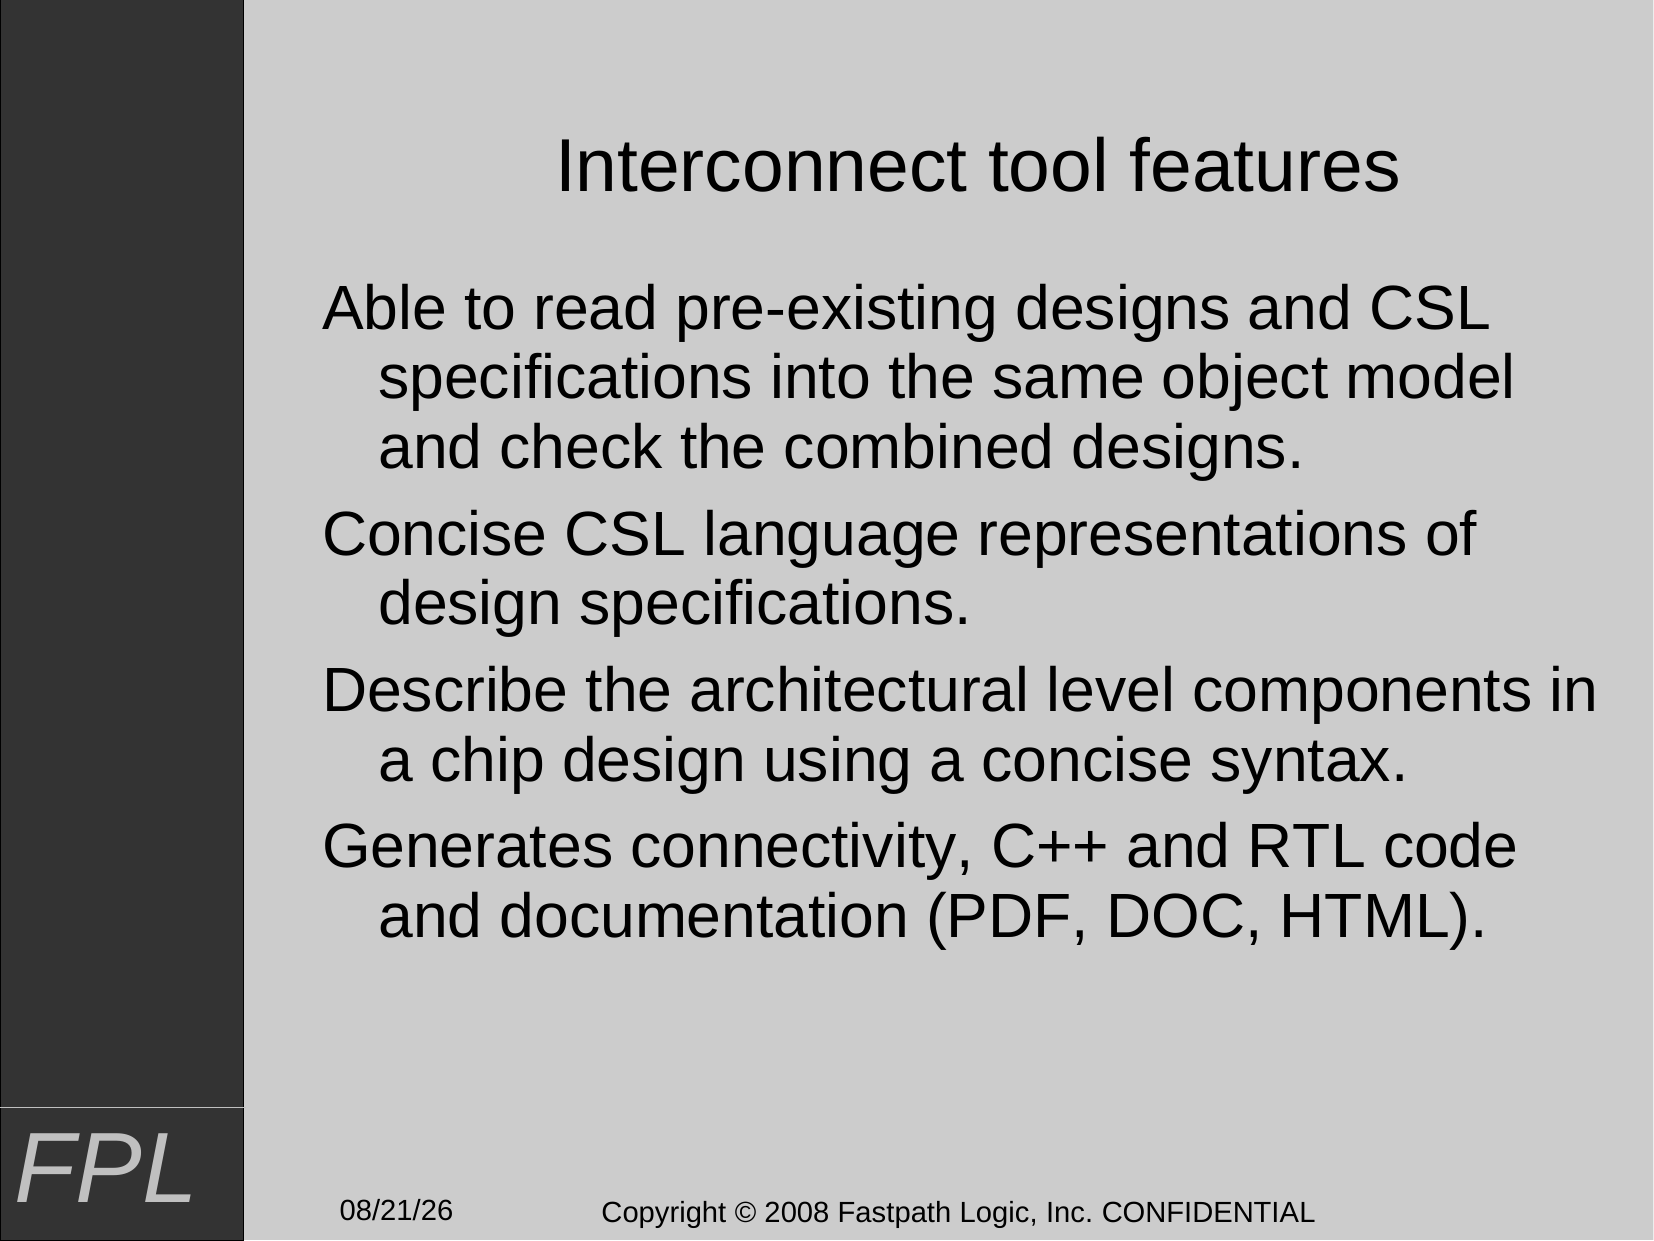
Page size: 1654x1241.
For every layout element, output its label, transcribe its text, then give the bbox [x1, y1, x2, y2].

title Interconnect tool features [427, 57, 1530, 272]
list Able to read pre-existing designs and CSL specifications into the same object model and check the combined designs. Concise CSL language representations of design specifications. Describe the architectural level components in a chip design using a concise syntax. Generates connectivity, C++ and RTL code and documentation (PDF, DOC, HTML). [322, 272, 1635, 1179]
